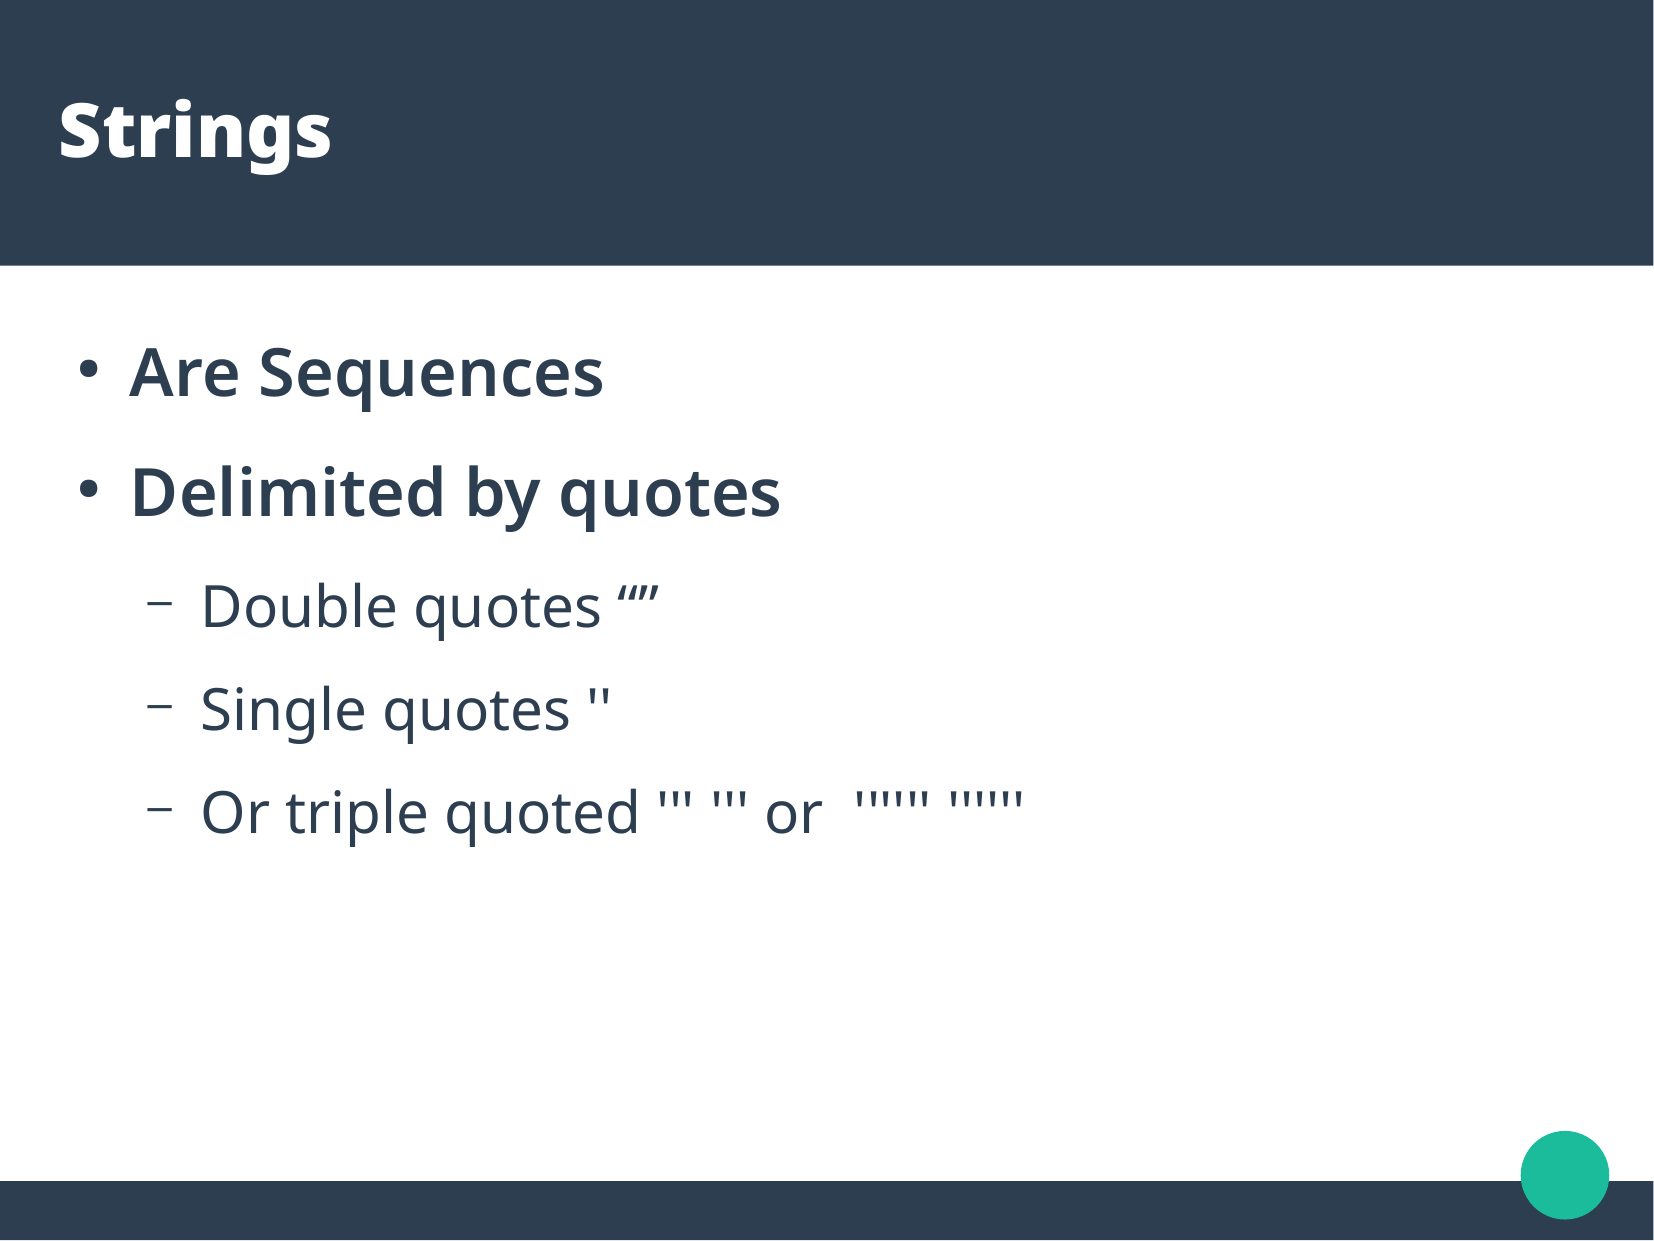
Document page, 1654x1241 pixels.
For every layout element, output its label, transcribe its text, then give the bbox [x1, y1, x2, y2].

list Are Sequences Delimited by quotes Double quotes “” Single quotes '' Or triple quoted ''' ''' or '''''' '''''' [59, 324, 1595, 1152]
title Strings [59, 49, 1595, 207]
